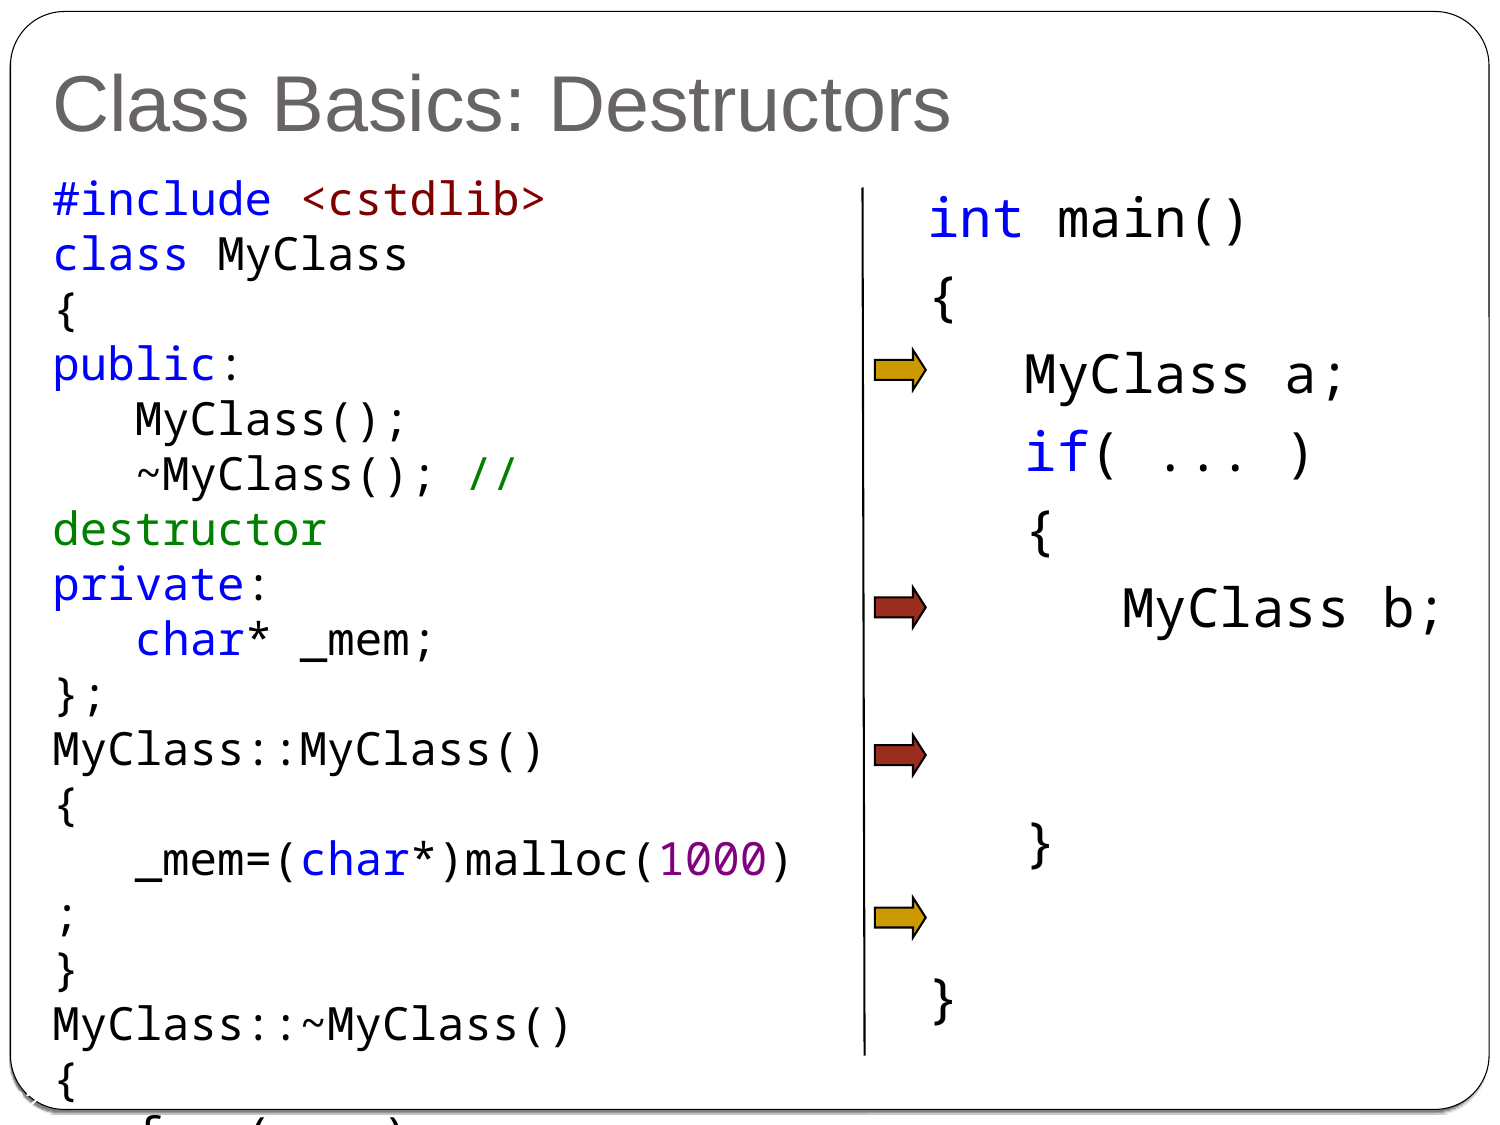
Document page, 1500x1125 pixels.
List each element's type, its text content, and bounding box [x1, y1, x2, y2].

slide_number <number> [0, 1074, 50, 1125]
text_box [874, 587, 926, 628]
text_box [874, 350, 926, 390]
list int main() { MyClass a; if( ... ) { MyClass b; } } [912, 162, 1463, 1075]
text_box [874, 897, 926, 938]
title Class Basics: Destructors [37, 45, 1463, 163]
list #include <cstdlib> class MyClass { public: MyClass(); ~MyClass(); // destructor private: char* _mem; }; MyClass::MyClass() { _mem=(char*)malloc(1000); } MyClass::~MyClass() { free(_mem); } [37, 162, 825, 1075]
text_box [874, 735, 926, 776]
